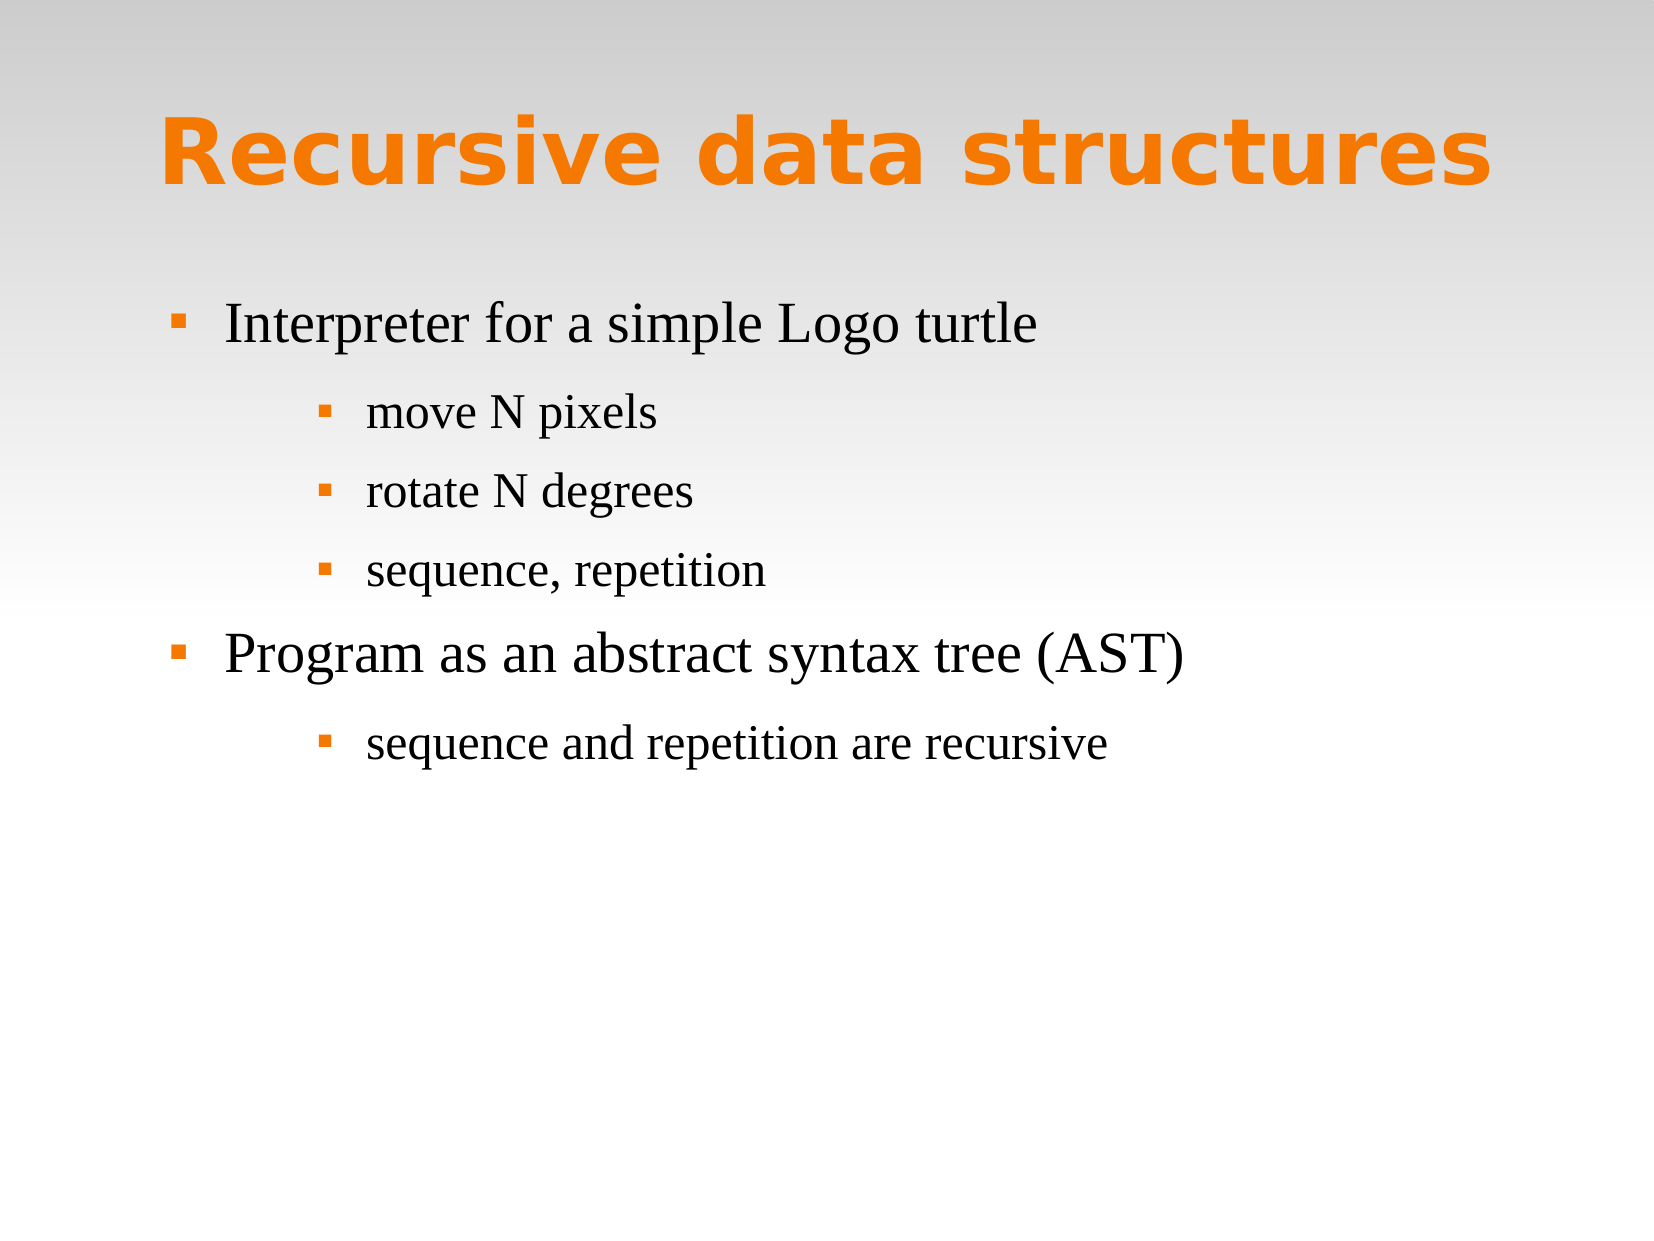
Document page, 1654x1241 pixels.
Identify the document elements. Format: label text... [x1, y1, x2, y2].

list Interpreter for a simple Logo turtle move N pixels rotate N degrees sequence, repetition Program as an abstract syntax tree (AST) sequence and repetition are recursive [82, 290, 1571, 1109]
title Recursive data structures [82, 49, 1571, 257]
